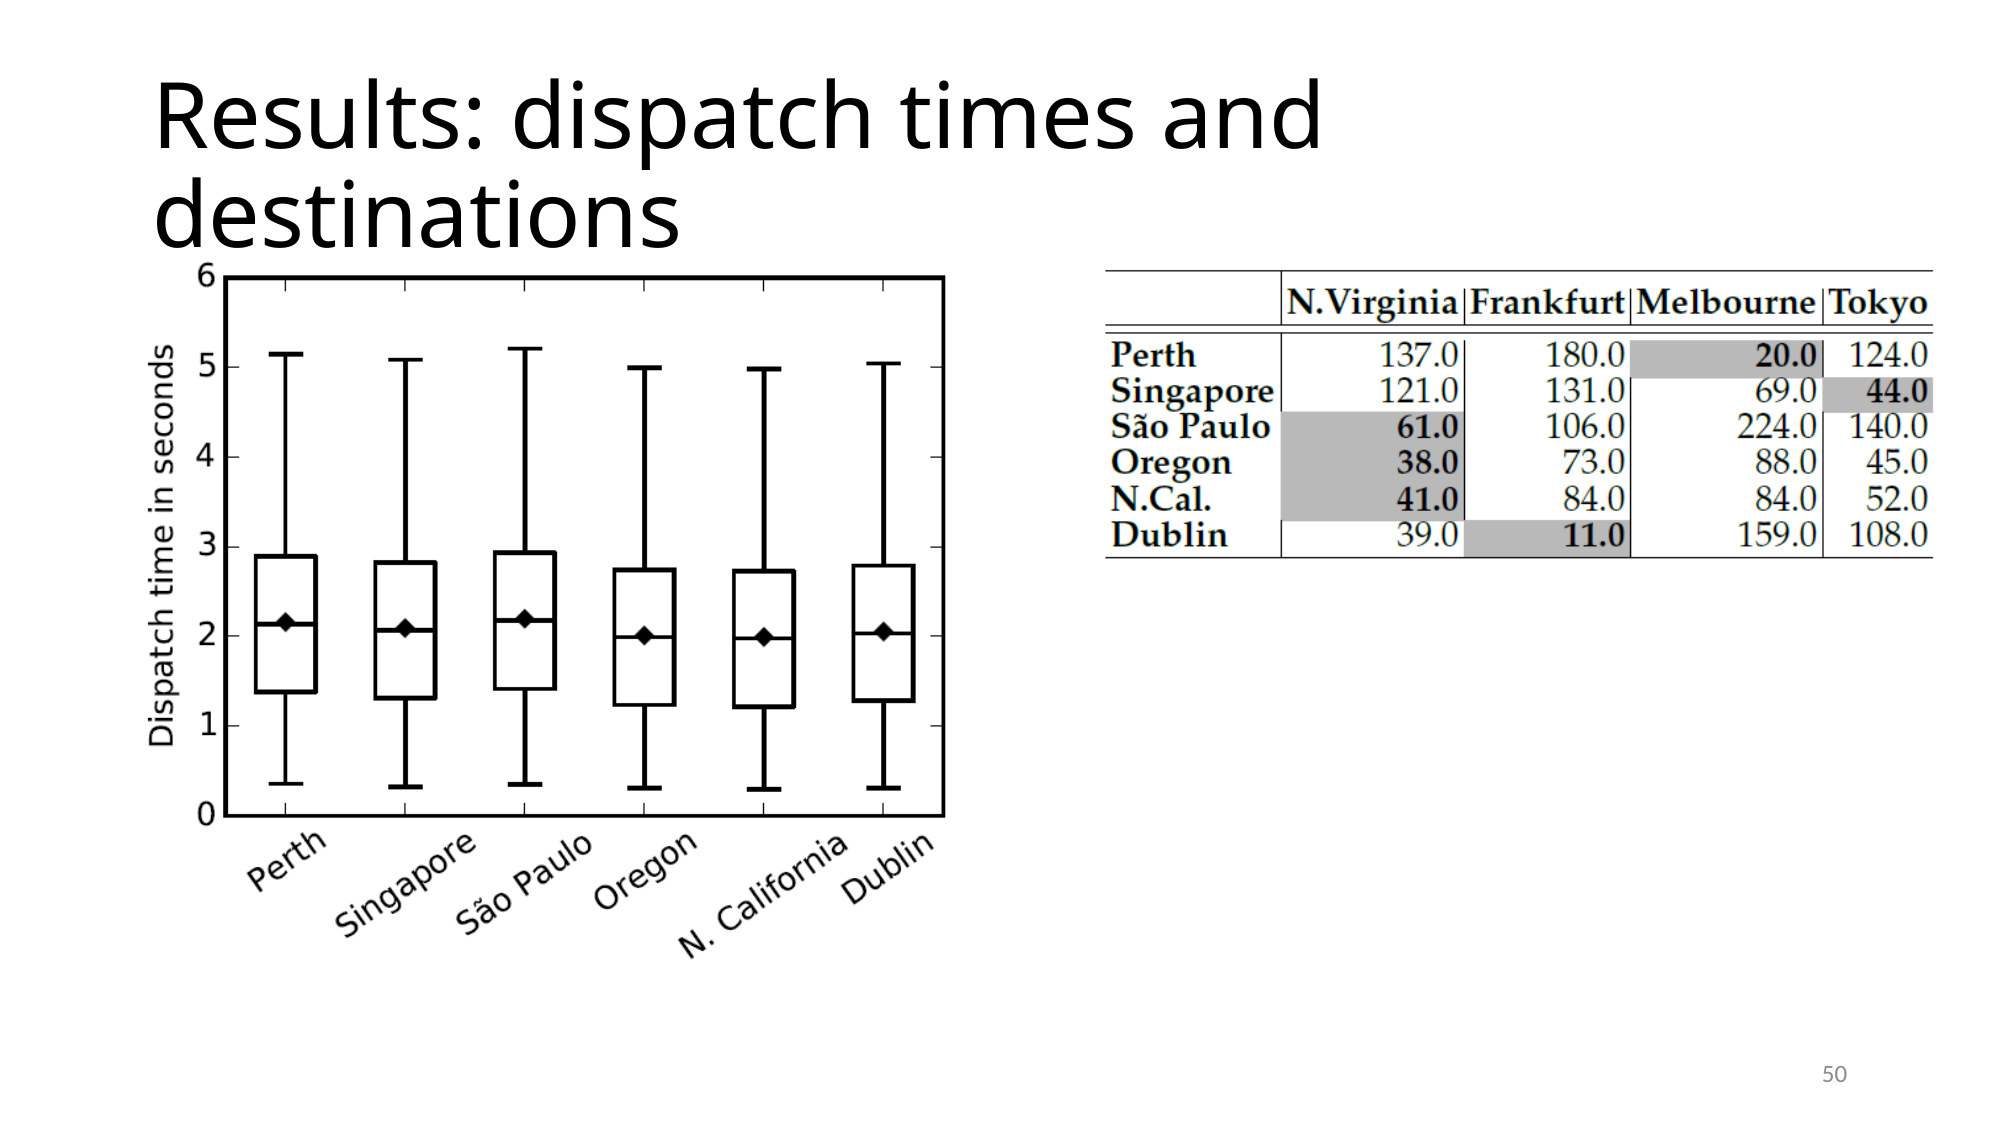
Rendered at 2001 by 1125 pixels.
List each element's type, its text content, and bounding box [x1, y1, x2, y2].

picture [137, 252, 970, 967]
title Results: dispatch times and destinations [137, 59, 1863, 278]
picture [1095, 265, 1949, 577]
slide_number <number> [1412, 1042, 1863, 1103]
